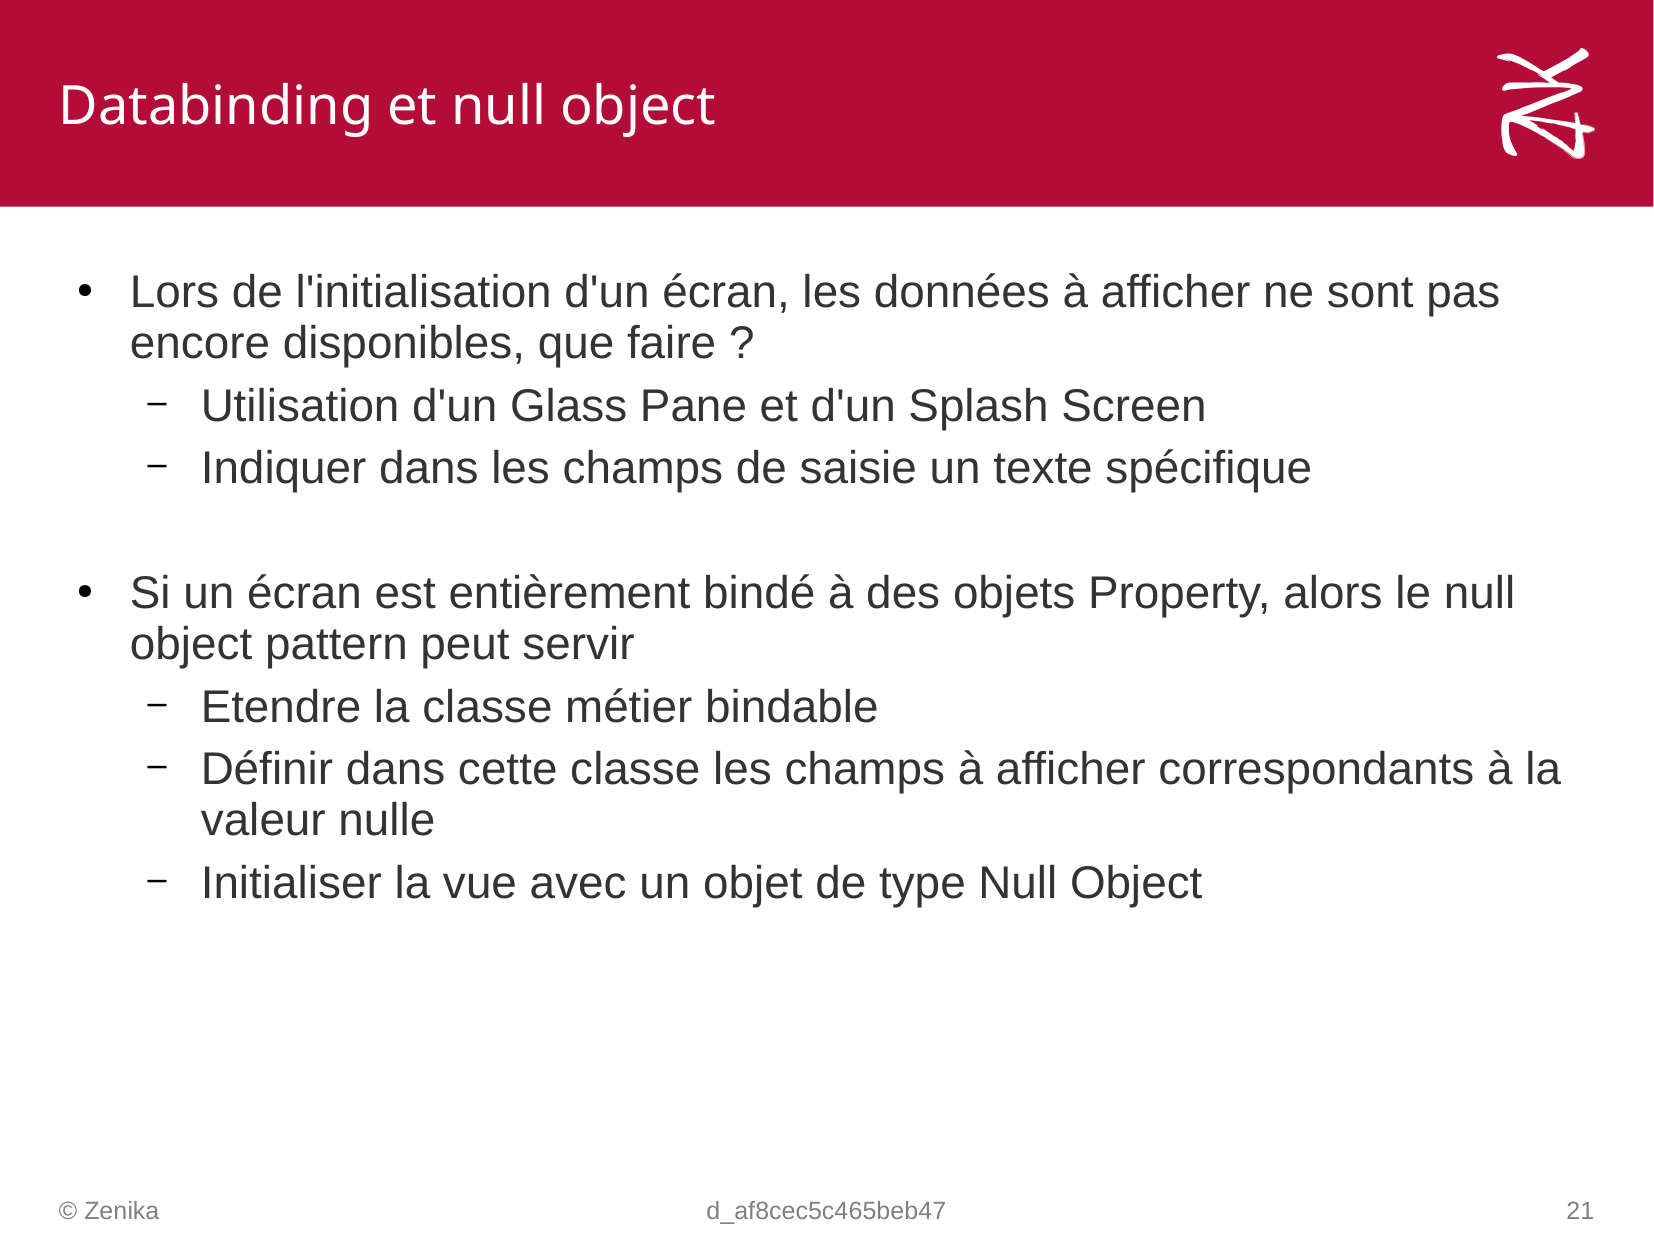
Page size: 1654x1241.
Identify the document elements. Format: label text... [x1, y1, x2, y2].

list Lors de l'initialisation d'un écran, les données à afficher ne sont pas encore disponibles, que faire ? Utilisation d'un Glass Pane et d'un Splash Screen Indiquer dans les champs de saisie un texte spécifique Si un écran est entièrement bindé à des objets Property, alors le null object pattern peut servir Etendre la classe métier bindable Définir dans cette classe les champs à afficher correspondants à la valeur nulle Initialiser la vue avec un objet de type Null Object [59, 265, 1595, 986]
title Databinding et null object [59, 29, 1595, 178]
